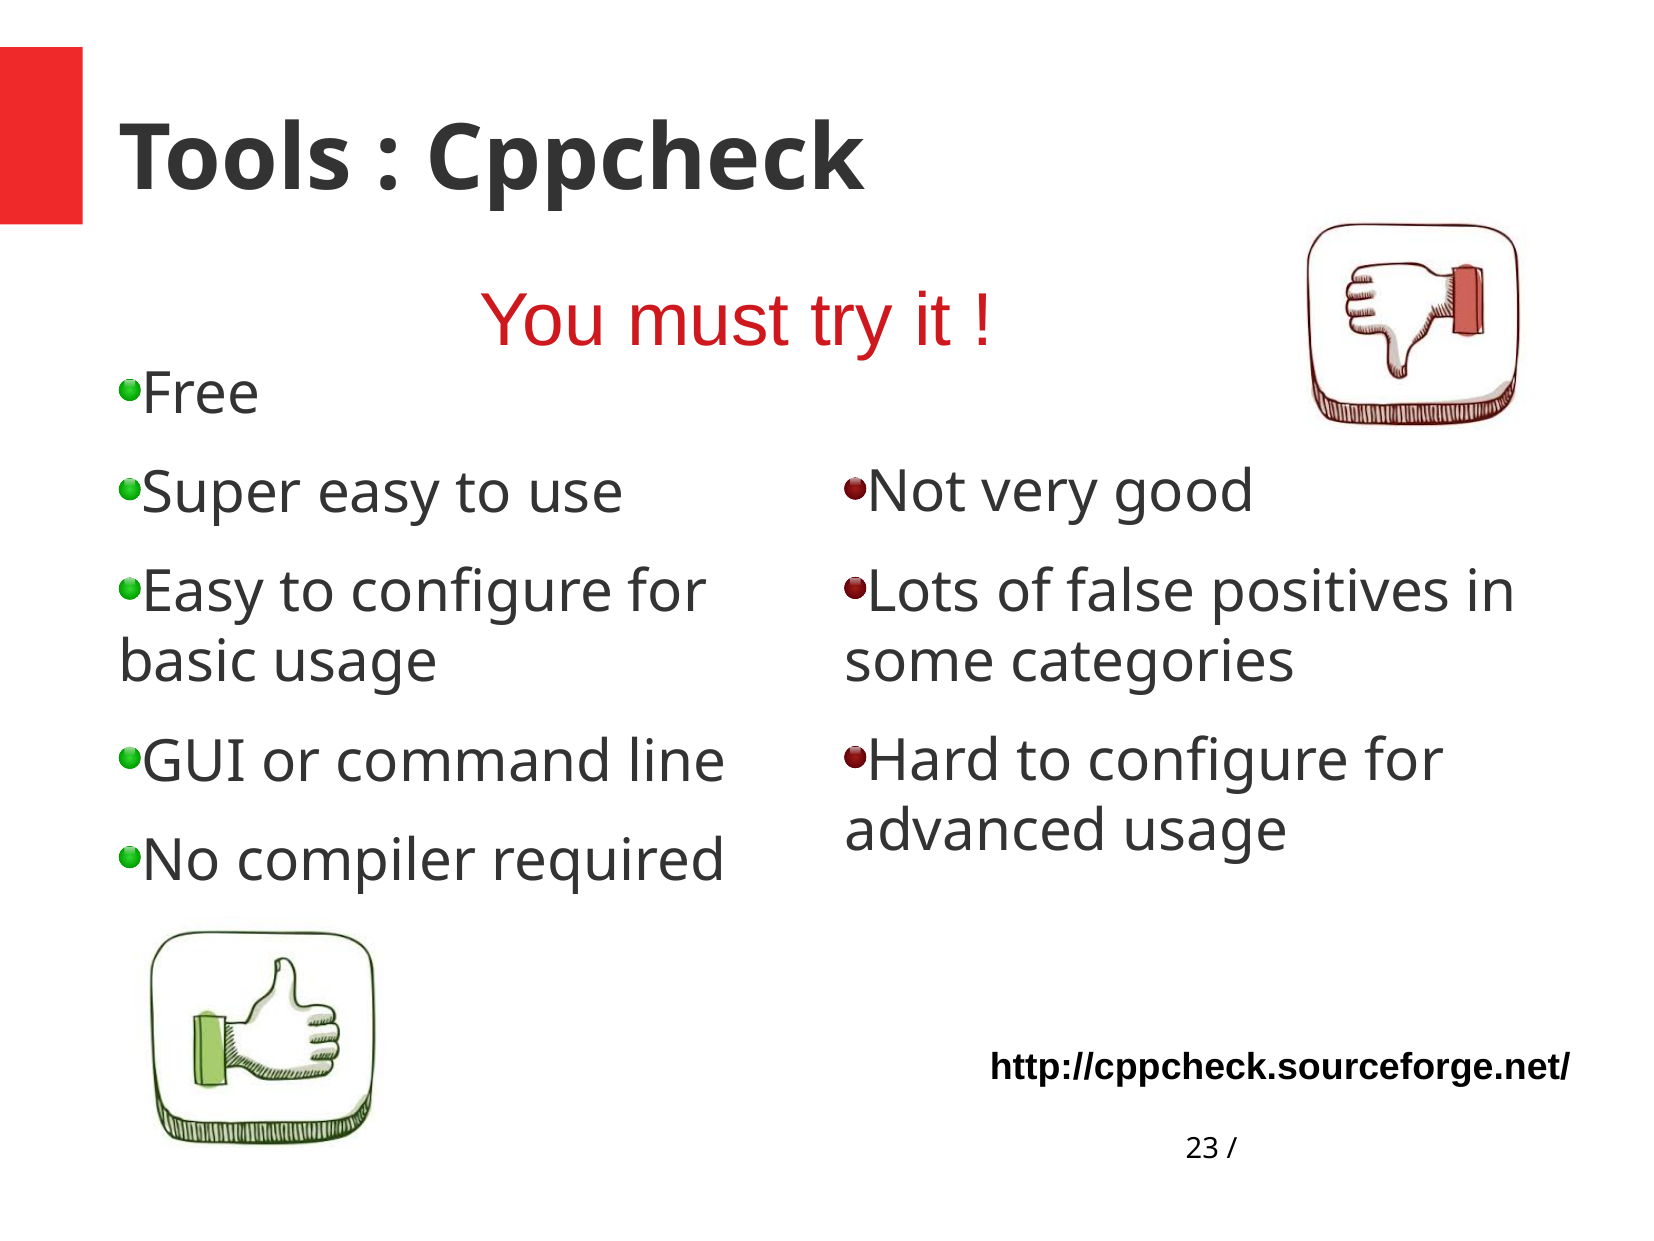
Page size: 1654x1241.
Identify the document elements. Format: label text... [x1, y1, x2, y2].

text_box You must try it ! [465, 270, 1051, 369]
title Tools : Cppcheck [118, 49, 1571, 257]
text_box http://cppcheck.sourceforge.net/ [975, 1038, 1587, 1096]
picture [1290, 210, 1534, 440]
picture [135, 916, 391, 1160]
text_box / [1185, 1129, 1571, 1216]
list Free Super easy to use Easy to configure for basic usage GUI or command line No compiler required [118, 255, 810, 976]
list Not very good Lots of false positives in some categories Hard to configure for advanced usage [844, 354, 1591, 1074]
